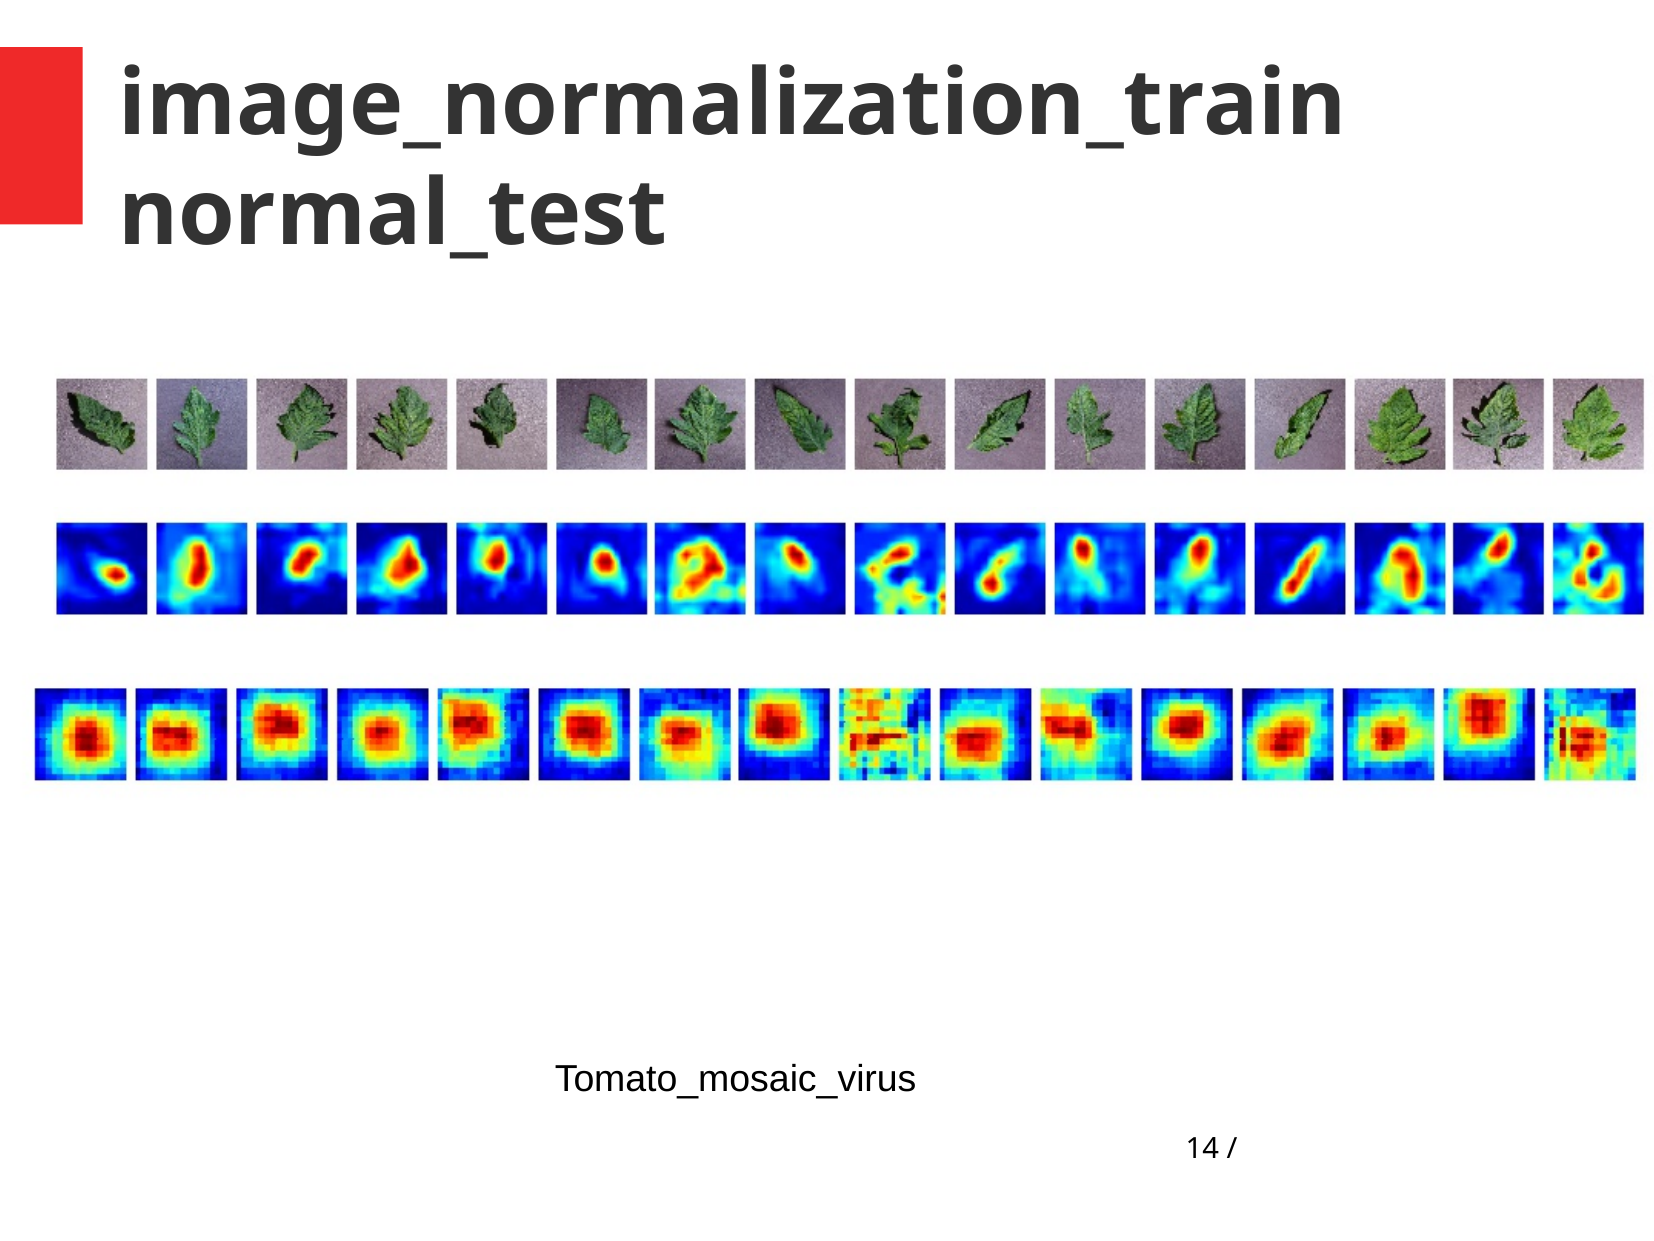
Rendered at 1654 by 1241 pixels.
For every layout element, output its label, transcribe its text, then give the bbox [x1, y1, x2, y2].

text_box Tomato_mosaic_virus [540, 1050, 1023, 1107]
picture [0, 673, 1653, 818]
title image_normalization_train normal_test [118, 45, 1571, 260]
picture [6, 362, 1654, 652]
text_box / [1185, 1129, 1571, 1216]
